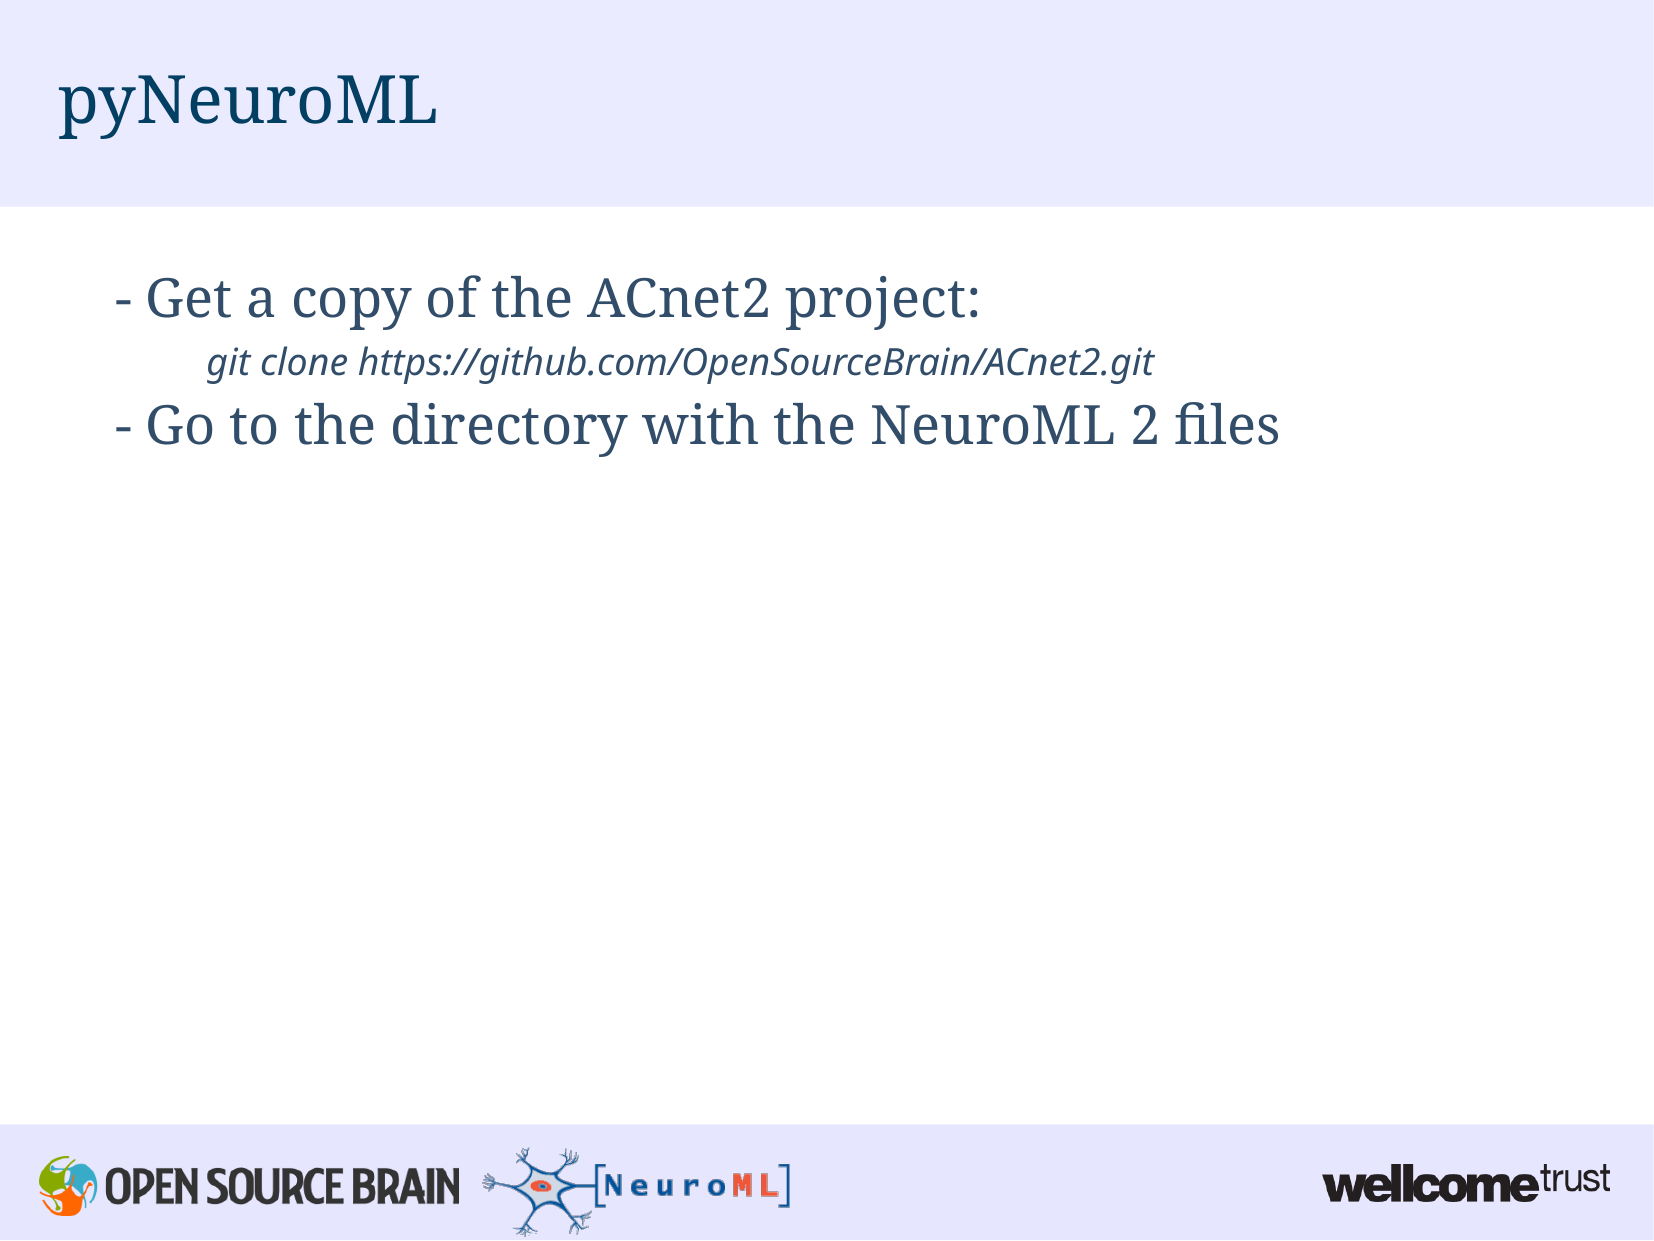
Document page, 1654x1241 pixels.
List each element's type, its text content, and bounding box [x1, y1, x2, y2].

picture [1322, 1164, 1610, 1202]
title pyNeuroML [59, 29, 1591, 173]
list - Get a copy of the ACnet2 project: git clone https://github.com/OpenSourceBrain/ACnet2.git - Go to the directory with the NeuroML 2 files [59, 265, 1591, 985]
picture [482, 1147, 790, 1237]
picture [39, 1156, 459, 1216]
